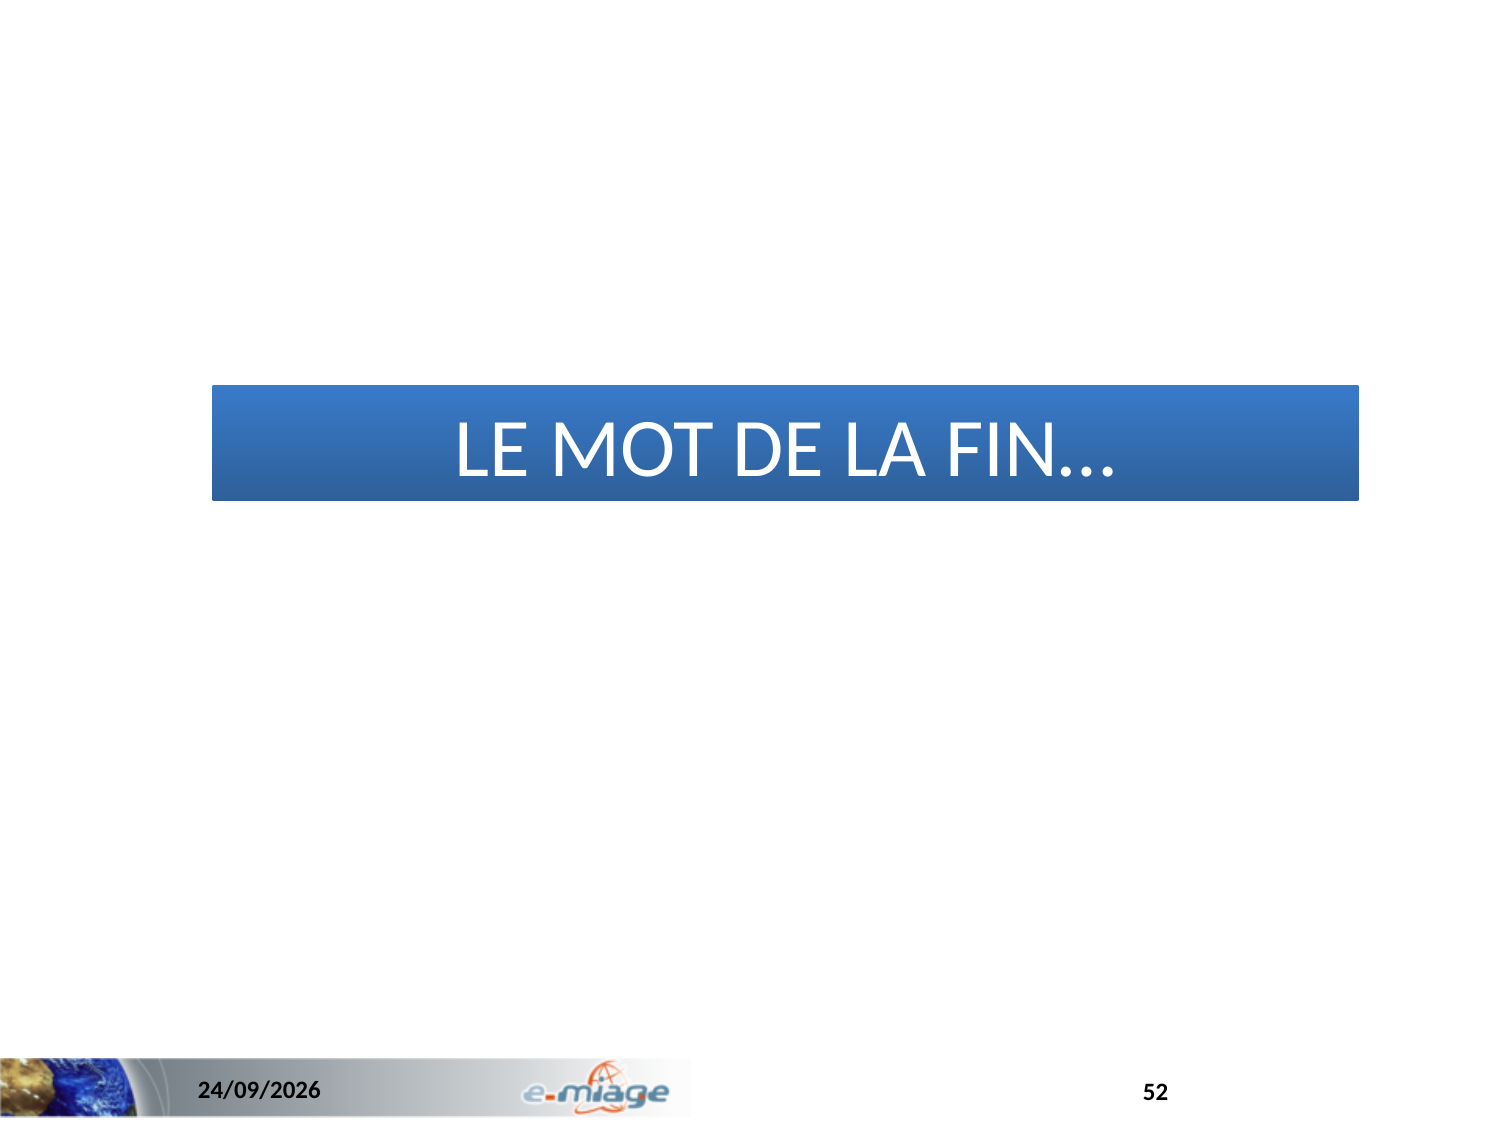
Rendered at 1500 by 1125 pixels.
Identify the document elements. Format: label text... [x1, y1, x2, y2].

picture [0, 1058, 691, 1118]
text_box LE MOT DE LA FIN… [212, 385, 1359, 501]
